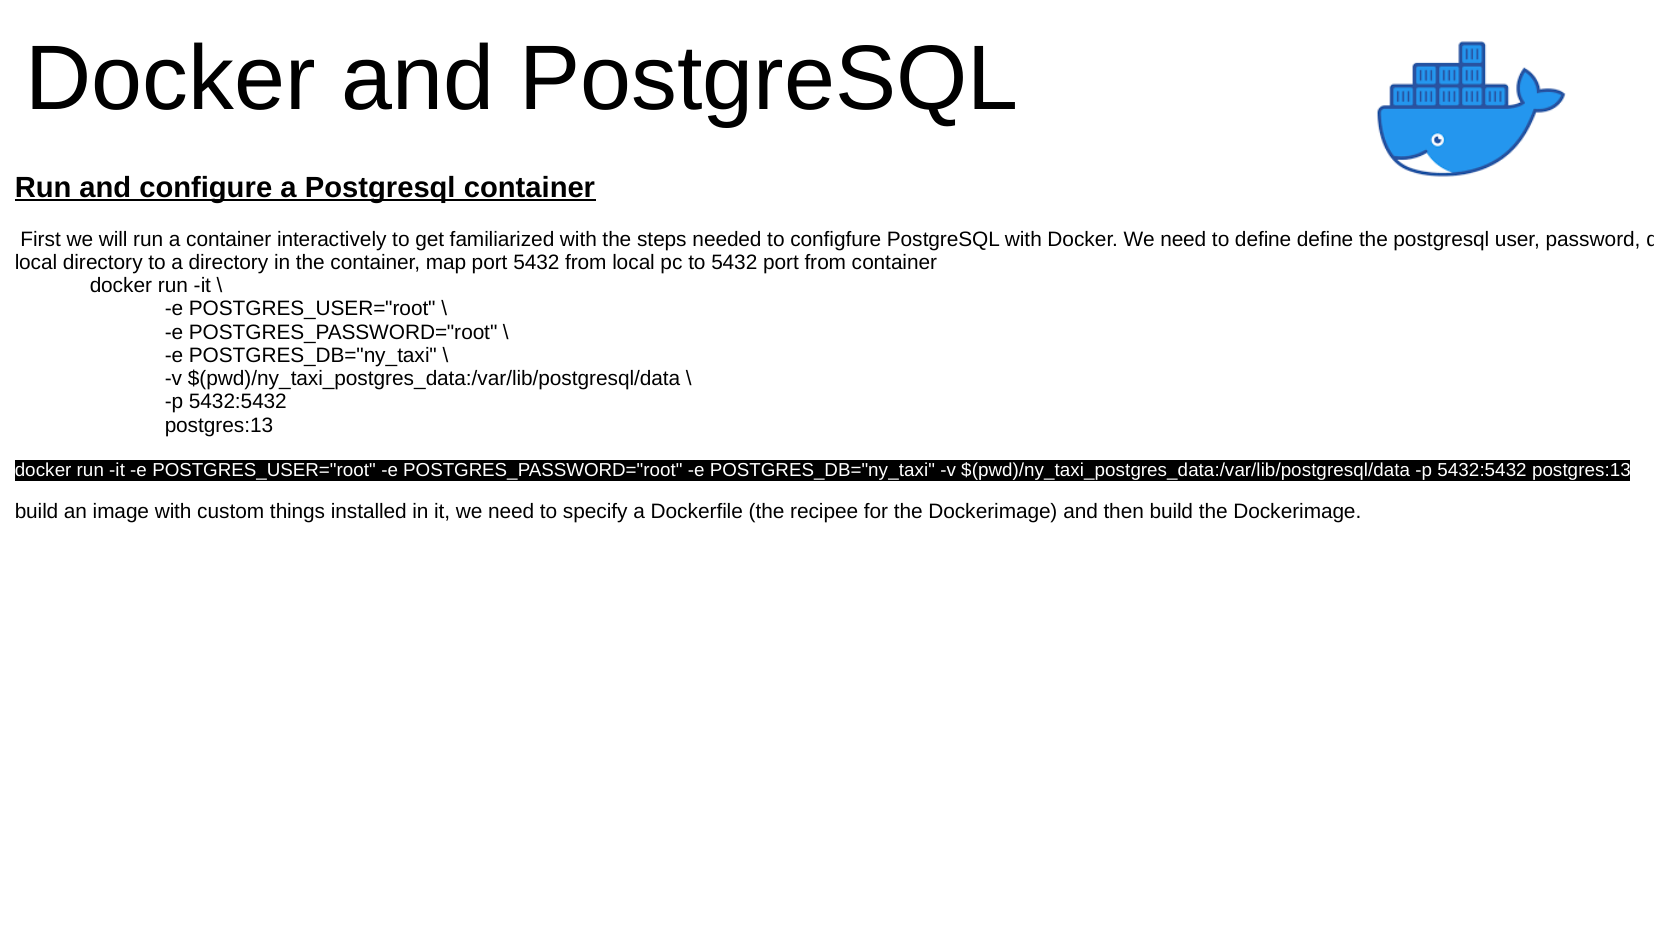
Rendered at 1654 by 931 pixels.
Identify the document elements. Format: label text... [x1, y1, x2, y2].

picture [1274, 5, 1648, 163]
title Docker and PostgreSQL [0, 0, 1051, 156]
text_box Run and configure a Postgresql container First we will run a container interactively to get familiarized with the steps needed to configfure PostgreSQL with Docker. We need to define define the postgresql user, password, db name, map local directory to a directory in the container, map port 5432 from local pc to 5432 port from container docker run -it \ -e POSTGRES_USER="root" \ -e POSTGRES_PASSWORD="root" \ -e POSTGRES_DB="ny_taxi" \ -v $(pwd)/ny_taxi_postgres_data:/var/lib/postgresql/data \ -p 5432:5432 postgres:13 docker run -it -e POSTGRES_USER="root" -e POSTGRES_PASSWORD="root" -e POSTGRES_DB="ny_taxi" -v $(pwd)/ny_taxi_postgres_data:/var/lib/postgresql/data -p 5432:5432 postgres:13 build an image with custom things installed in it, we need to specify a Dockerfile (the recipee for the Dockerimage) and then build the Dockerimage. [0, 163, 1654, 854]
